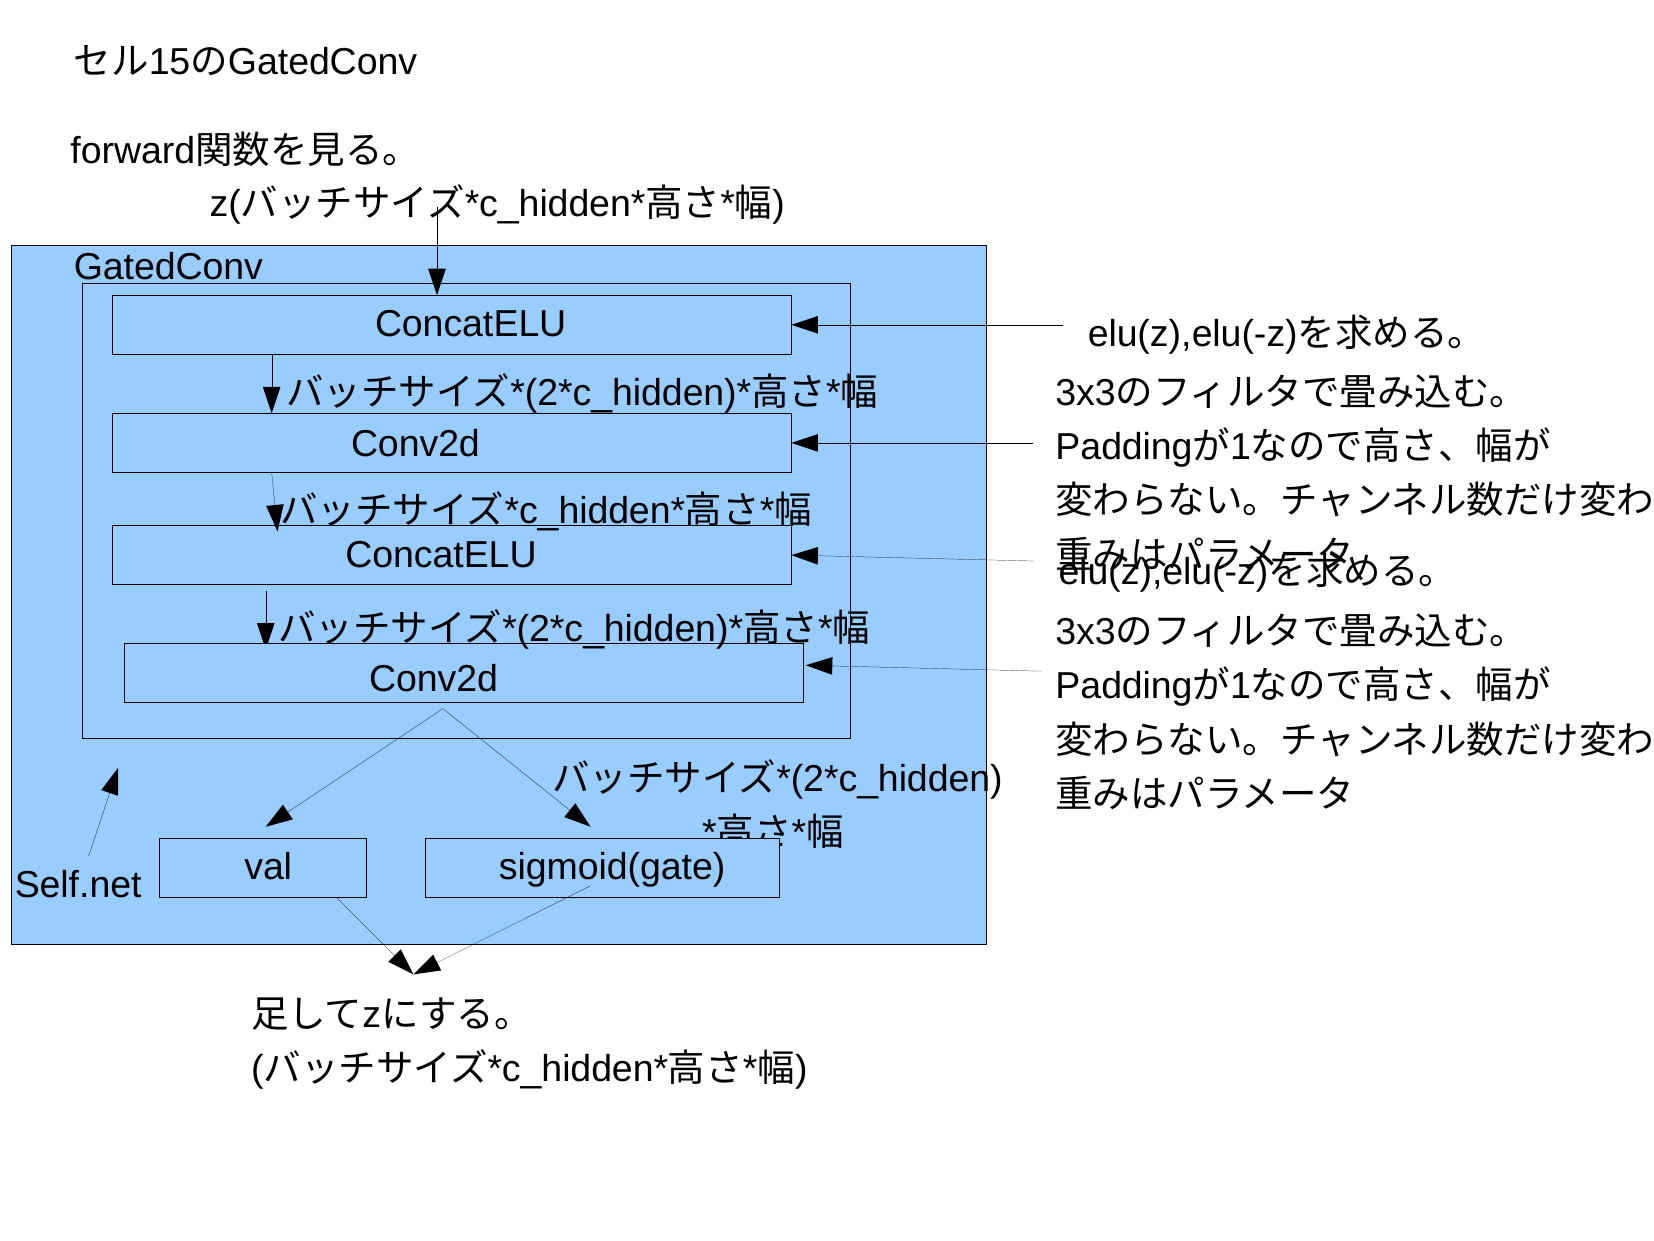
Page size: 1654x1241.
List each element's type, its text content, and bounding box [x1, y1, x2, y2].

text_box [438, 245, 987, 325]
text_box [401, 710, 478, 738]
text_box 3x3のフィルタで畳み込む。 Paddingが1なので高さ、幅が 変わらない。チャンネル数だけ変わる 重みはパラメータ [1040, 354, 1654, 529]
text_box GatedConv [83, 284, 278, 296]
text_box [851, 557, 987, 669]
text_box GatedConv [59, 238, 278, 296]
text_box バッチサイズ*(2*c_hidden) *高さ*幅 [537, 740, 998, 840]
text_box バッチサイズ*(2*c_hidden)*高さ*幅 [271, 354, 865, 412]
text_box ConcatELU [360, 295, 582, 353]
text_box sigmoid(gate) [484, 838, 751, 896]
text_box val [229, 838, 308, 896]
text_box セル15のGatedConv [59, 23, 429, 81]
text_box [483, 667, 987, 782]
text_box ConcatELU [330, 530, 552, 583]
text_box Conv2d [336, 415, 495, 472]
text_box [11, 245, 567, 945]
text_box [851, 444, 987, 559]
text_box z(バッチサイズ*c_hidden*高さ*幅) [194, 165, 772, 223]
text_box elu(z),elu(-z)を求める。 [1073, 295, 1477, 353]
text_box forward関数を見る。 [55, 112, 411, 170]
text_box Conv2d [354, 649, 513, 707]
text_box 3x3のフィルタで畳み込む。 Paddingが1なので高さ、幅が 変わらない。チャンネル数だけ変わる 重みはパラメータ [1040, 593, 1654, 768]
text_box [851, 326, 987, 443]
text_box 足してzにする。 (バッチサイズ*c_hidden*高さ*幅) [236, 976, 794, 1076]
text_box バッチサイズ*(2*c_hidden)*高さ*幅 [263, 590, 857, 648]
text_box Self.net [0, 856, 157, 914]
text_box [475, 838, 987, 945]
text_box バッチサイズ*c_hidden*高さ*幅 [265, 472, 799, 530]
text_box [83, 284, 850, 738]
text_box elu(z),elu(-z)を求める。 [1043, 533, 1447, 591]
text_box [278, 245, 437, 283]
